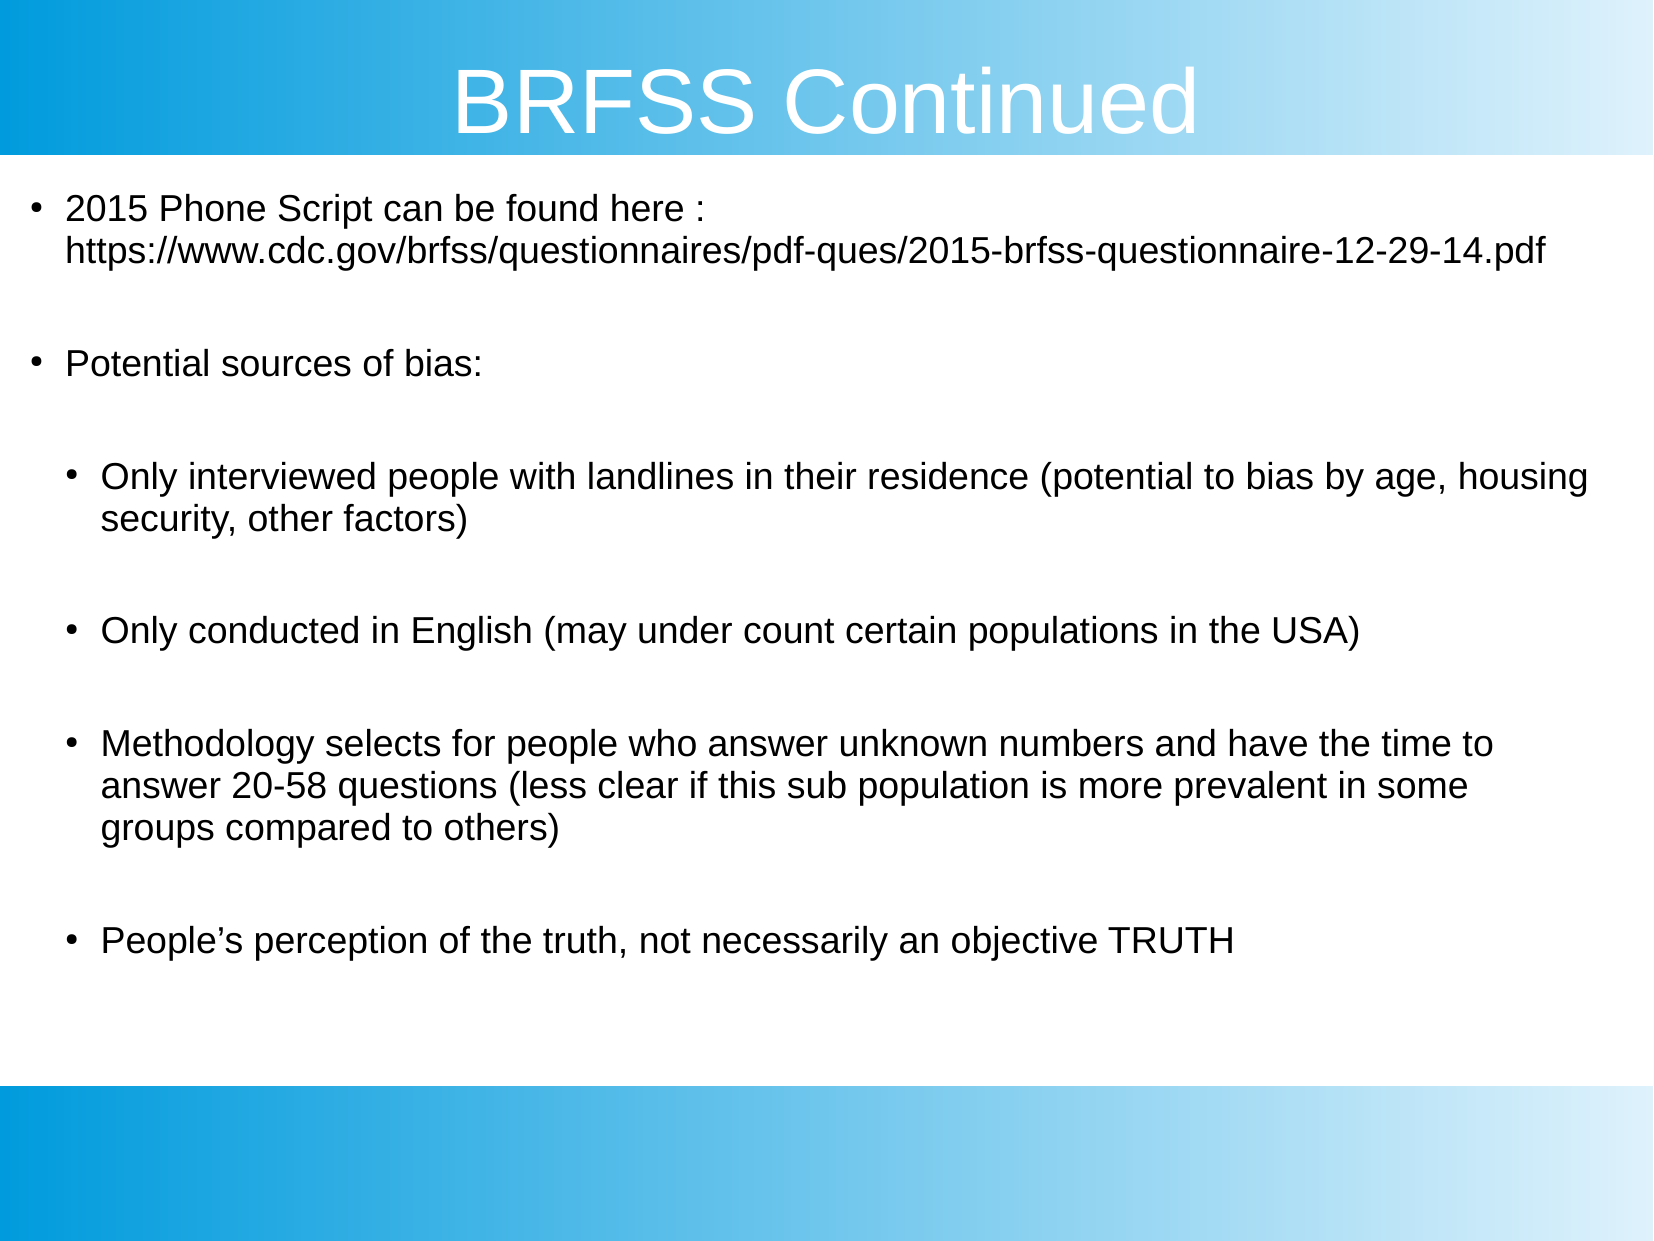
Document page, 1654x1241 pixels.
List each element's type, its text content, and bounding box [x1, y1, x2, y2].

text_box 2015 Phone Script can be found here : https://www.cdc.gov/brfss/questionnaires/pdf-ques/2015-brfss-questionnaire-12-29-14.pdf Potential sources of bias: Only interviewed people with landlines in their residence (potential to bias by age, housing security, other factors) Only conducted in English (may under count certain populations in the USA) Methodology selects for people who answer unknown numbers and have the time to answer 20-58 questions (less clear if this sub population is more prevalent in some groups compared to others) People’s perception of the truth, not necessarily an objective TRUTH [15, 180, 1606, 1096]
title BRFSS Continued [82, 49, 1571, 155]
